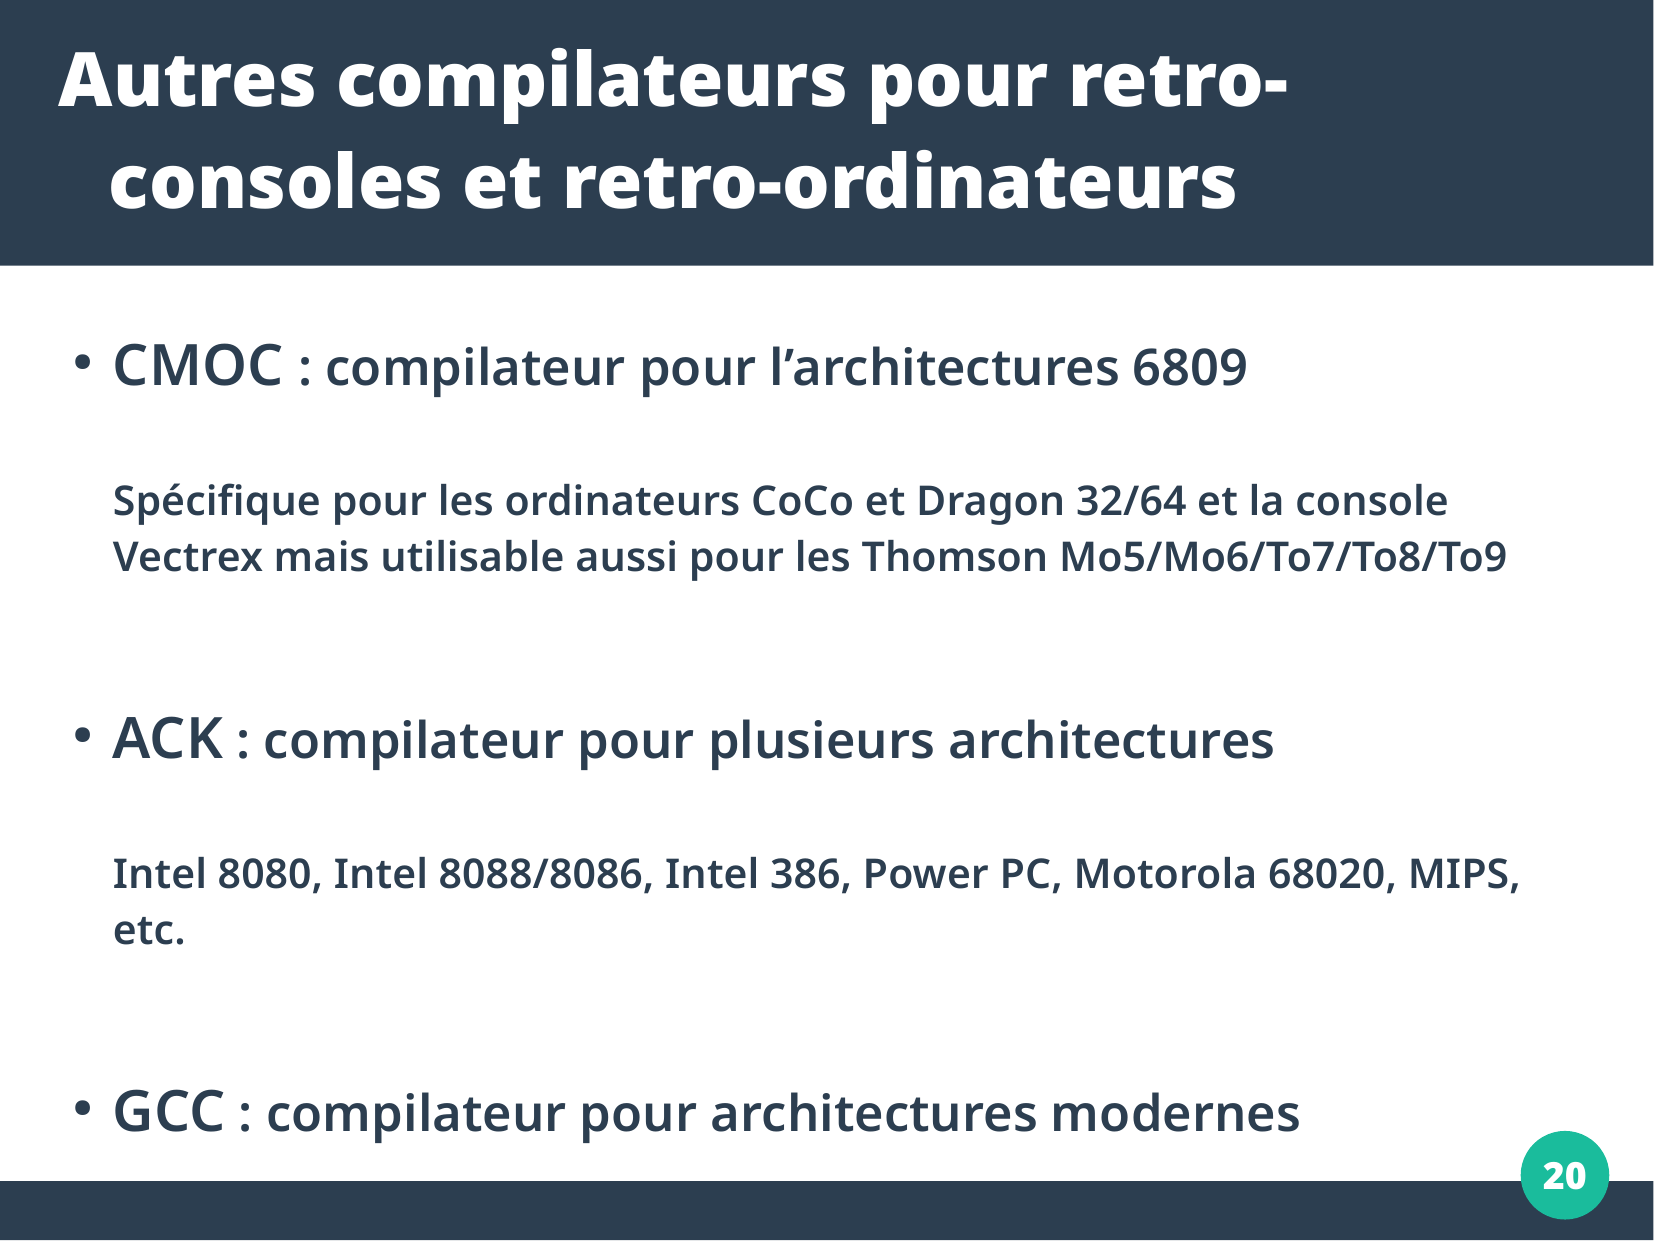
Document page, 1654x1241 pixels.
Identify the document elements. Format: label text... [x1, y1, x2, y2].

list CMOC : compilateur pour l’architectures 6809 Spécifique pour les ordinateurs CoCo et Dragon 32/64 et la console Vectrex mais utilisable aussi pour les Thomson Mo5/Mo6/To7/To8/To9 ACK : compilateur pour plusieurs architectures Intel 8080, Intel 8088/8086, Intel 386, Power PC, Motorola 68020, MIPS, etc. GCC : compilateur pour architectures modernes [59, 324, 1595, 1152]
title Autres compilateurs pour retro-consoles et retro-ordinateurs [59, 0, 1595, 324]
